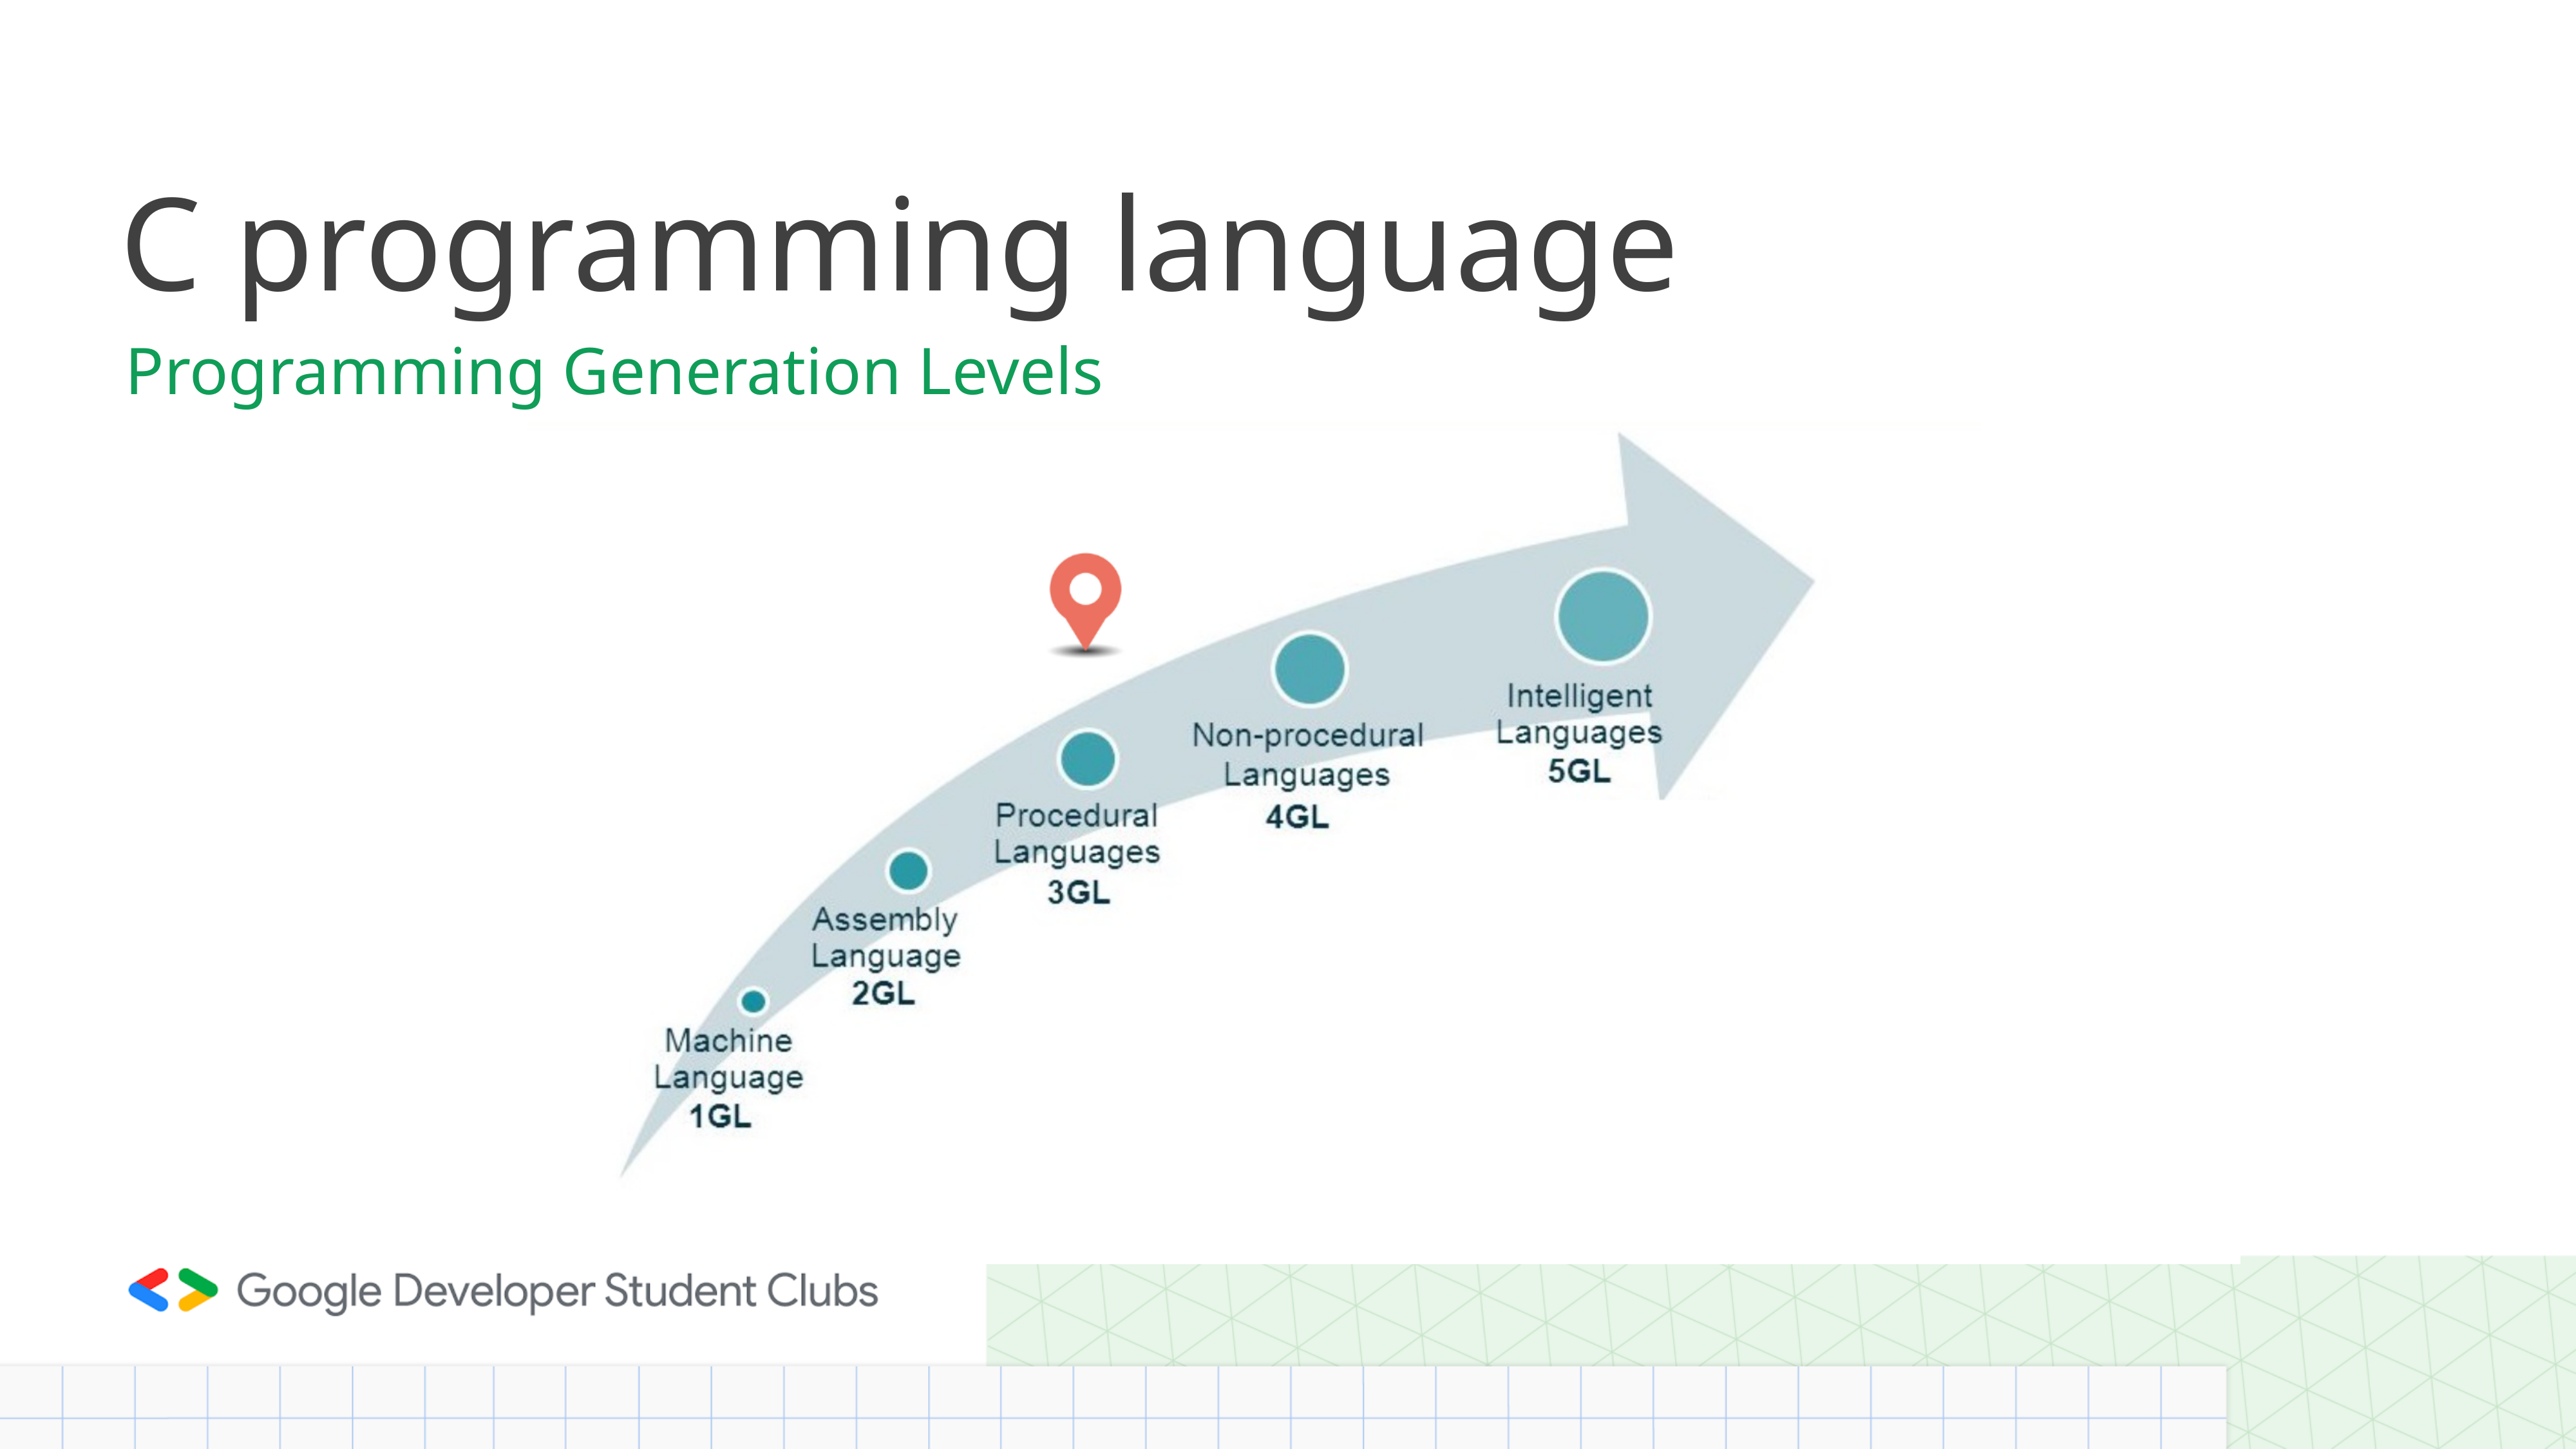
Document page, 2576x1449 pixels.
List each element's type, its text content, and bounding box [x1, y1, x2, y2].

title C programming language [94, 136, 2414, 430]
picture [0, 0, 2576, 1449]
subtitle Programming Generation Levels [115, 320, 2441, 1180]
